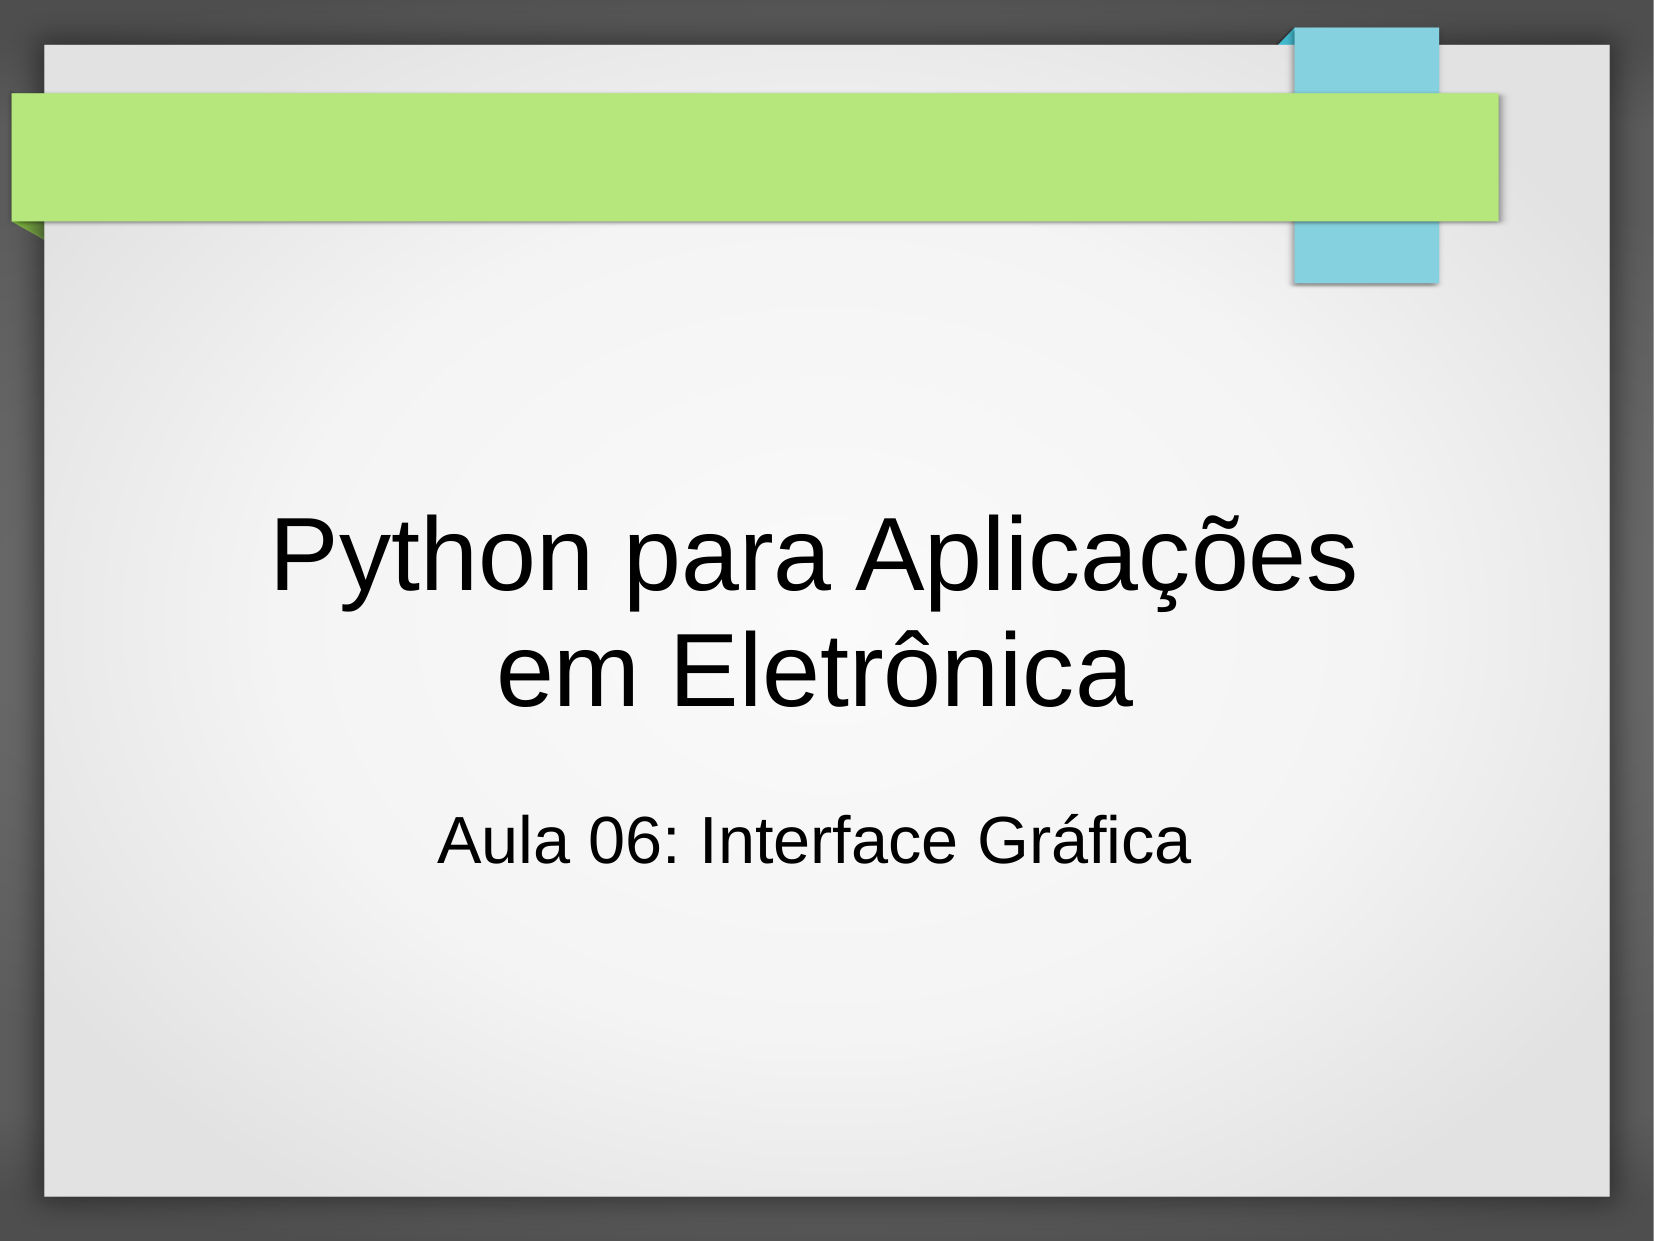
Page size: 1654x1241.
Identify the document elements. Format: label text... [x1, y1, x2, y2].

subtitle Python para Aplicações em Eletrônica Aula 06: Interface Gráfica [224, 413, 1406, 962]
picture [0, 0, 1654, 1241]
